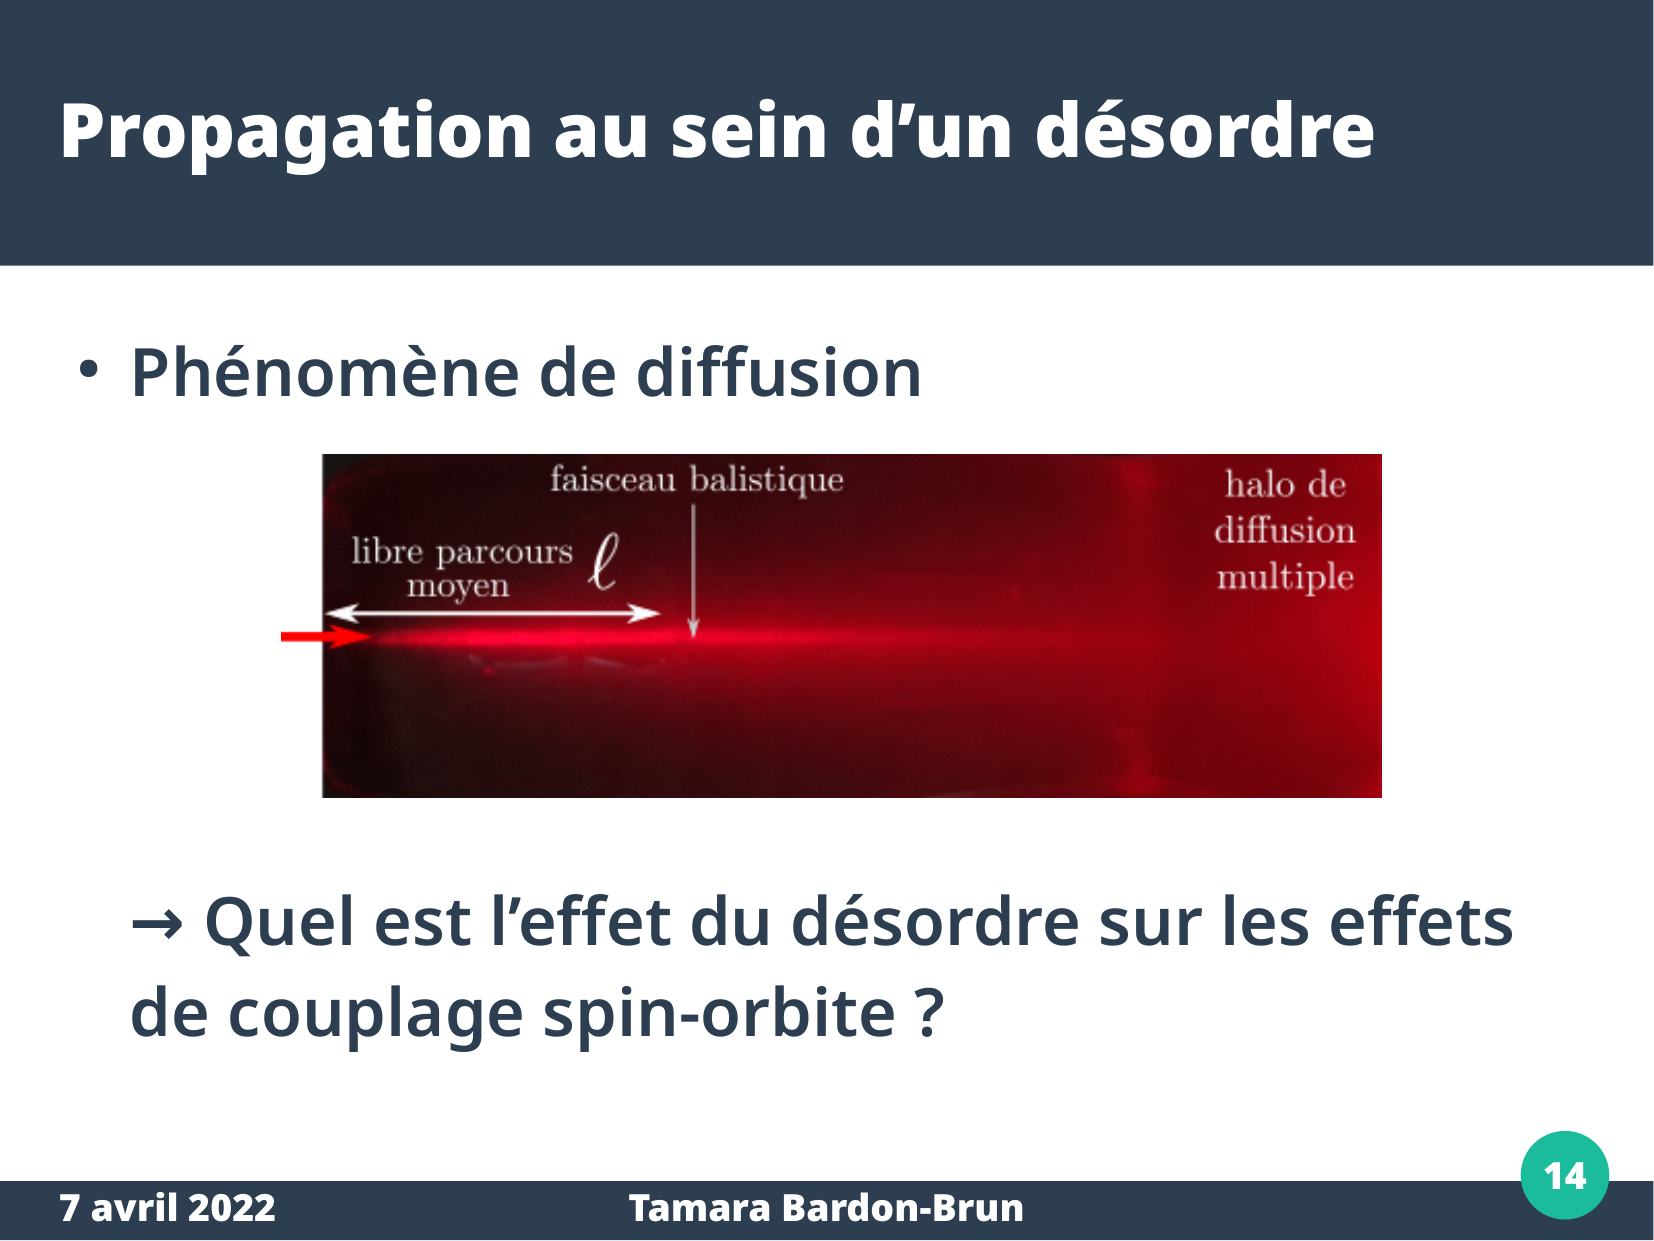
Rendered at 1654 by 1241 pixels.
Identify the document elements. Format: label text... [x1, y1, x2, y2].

list Phénomène de diffusion [59, 324, 1595, 662]
title Propagation au sein d’un désordre [59, 49, 1595, 207]
list → Quel est l’effet du désordre sur les effets de couplage spin-orbite ? [59, 874, 1595, 1211]
picture [281, 454, 1382, 798]
